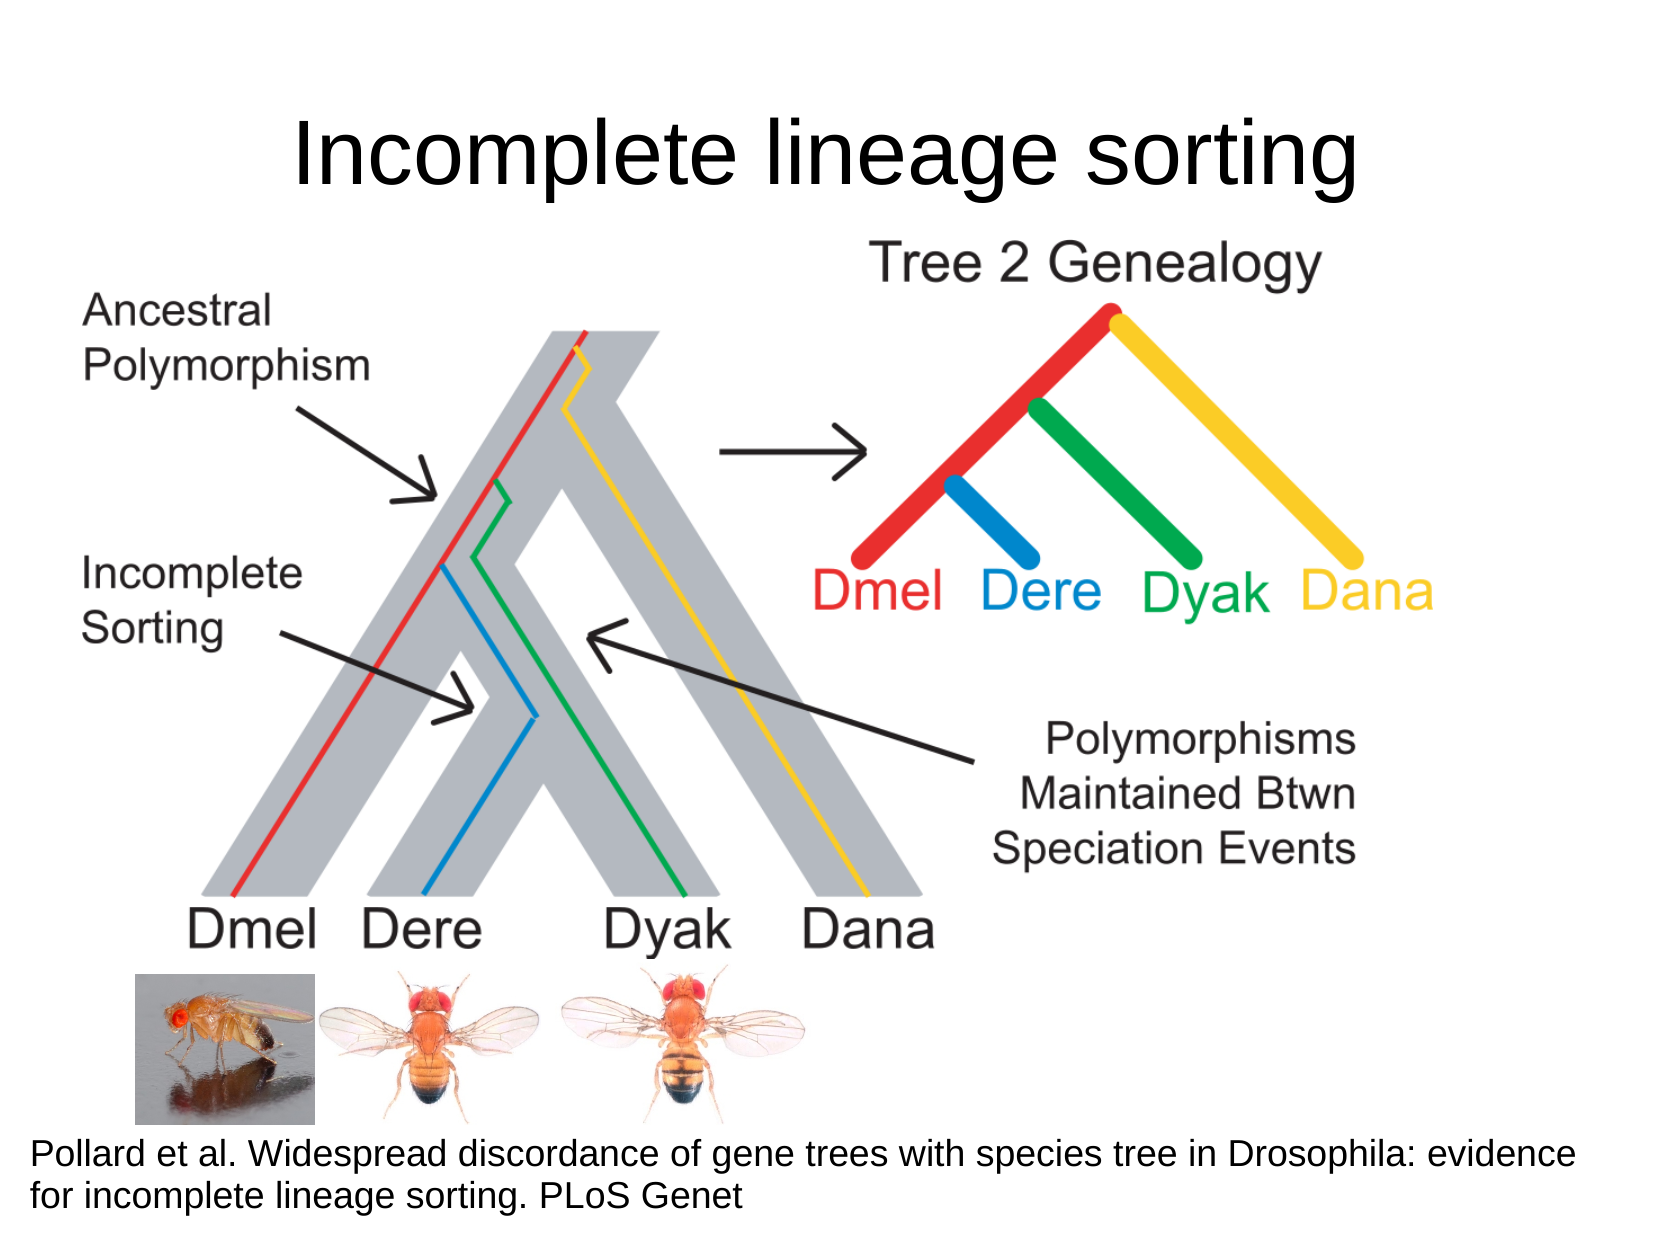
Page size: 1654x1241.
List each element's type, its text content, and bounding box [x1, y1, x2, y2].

picture [82, 239, 1433, 959]
picture [555, 962, 811, 1126]
picture [135, 963, 541, 1126]
title Incomplete lineage sorting [82, 49, 1571, 257]
text_box Pollard et al. Widespread discordance of gene trees with species tree in Drosophila: evidence for incomplete lineage sorting. PLoS Genet [15, 1125, 1636, 1227]
